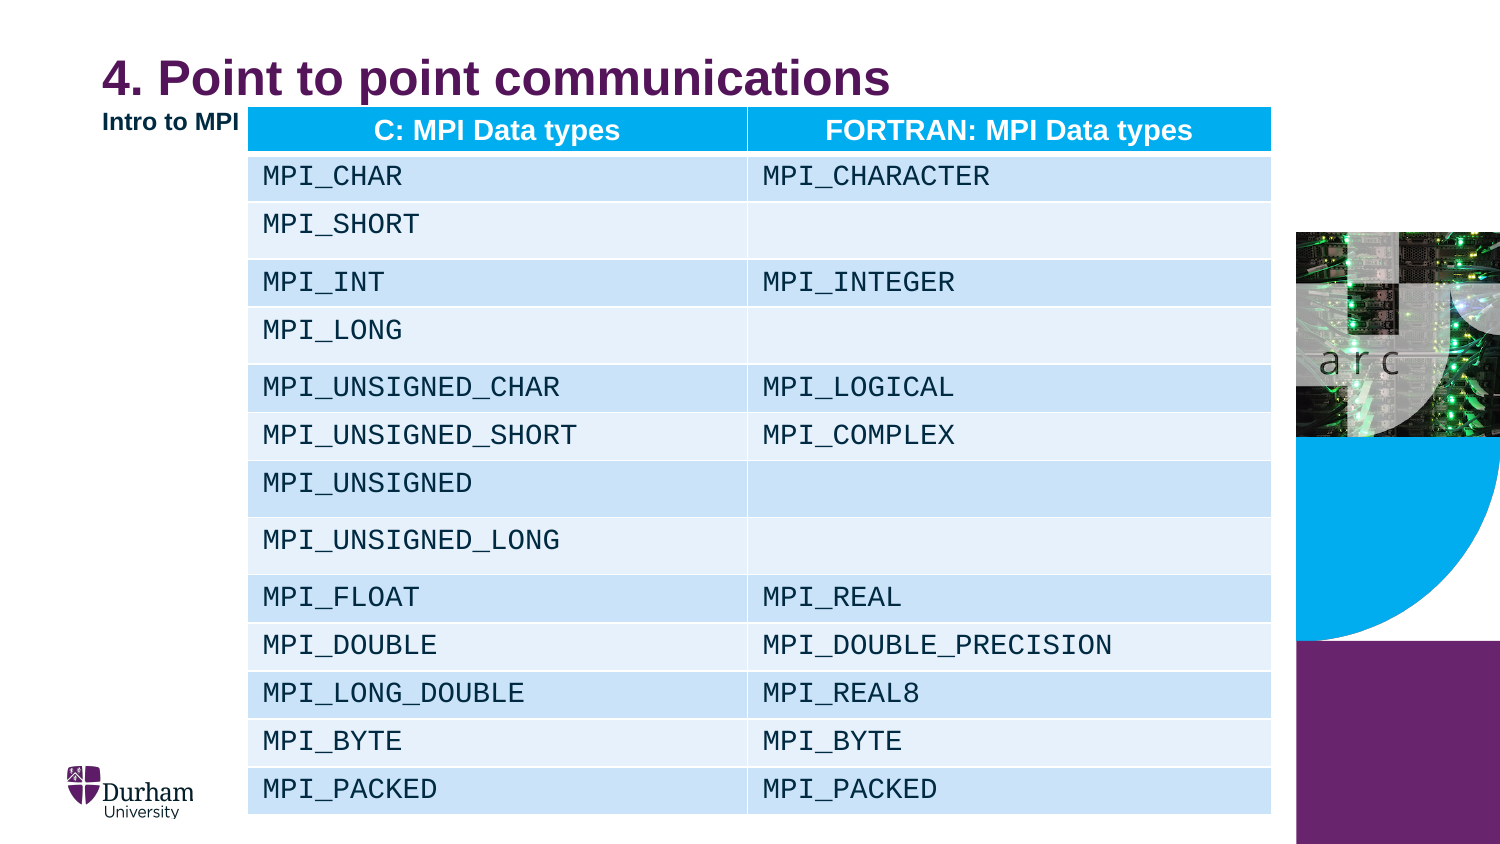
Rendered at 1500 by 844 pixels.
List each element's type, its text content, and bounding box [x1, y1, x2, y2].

picture [67, 766, 193, 819]
table_cell MPI_UNSIGNED_LONG [248, 518, 747, 574]
text_box [1296, 640, 1500, 844]
title 4. Point to point communications Intro to MPI [101, 45, 1399, 187]
table_cell [748, 203, 1271, 258]
table_cell MPI_BYTE [248, 720, 747, 766]
table_cell MPI_CHARACTER [748, 157, 1271, 201]
table_cell MPI_UNSIGNED_CHAR [248, 365, 747, 412]
table_cell MPI_DOUBLE [248, 624, 747, 670]
table_cell MPI_FLOAT [248, 575, 747, 622]
table_cell [748, 461, 1271, 517]
table_header C: MPI Data types [248, 107, 747, 151]
table_cell MPI_INTEGER [748, 260, 1271, 306]
table_cell MPI_CHAR [248, 157, 747, 201]
table_cell MPI_LONG_DOUBLE [248, 672, 747, 718]
table_cell [748, 308, 1271, 363]
table_cell MPI_PACKED [248, 768, 747, 814]
table_cell MPI_LOGICAL [748, 365, 1271, 412]
table_cell MPI_SHORT [248, 203, 747, 258]
table_cell [748, 518, 1271, 574]
table_cell MPI_LONG [248, 308, 747, 363]
table_cell MPI_PACKED [748, 768, 1271, 814]
picture [1296, 232, 1500, 436]
table_cell MPI_INT [248, 260, 747, 306]
table_cell MPI_REAL8 [748, 672, 1271, 718]
picture [1332, 467, 1500, 640]
table_cell MPI_UNSIGNED_SHORT [248, 413, 747, 460]
table_cell MPI_REAL [748, 575, 1271, 622]
table_cell MPI_UNSIGNED [248, 461, 747, 517]
table_cell MPI_COMPLEX [748, 413, 1271, 460]
table_cell MPI_DOUBLE_PRECISION [748, 624, 1271, 670]
table_cell MPI_BYTE [748, 720, 1271, 766]
table_header FORTRAN: MPI Data types [748, 107, 1271, 151]
